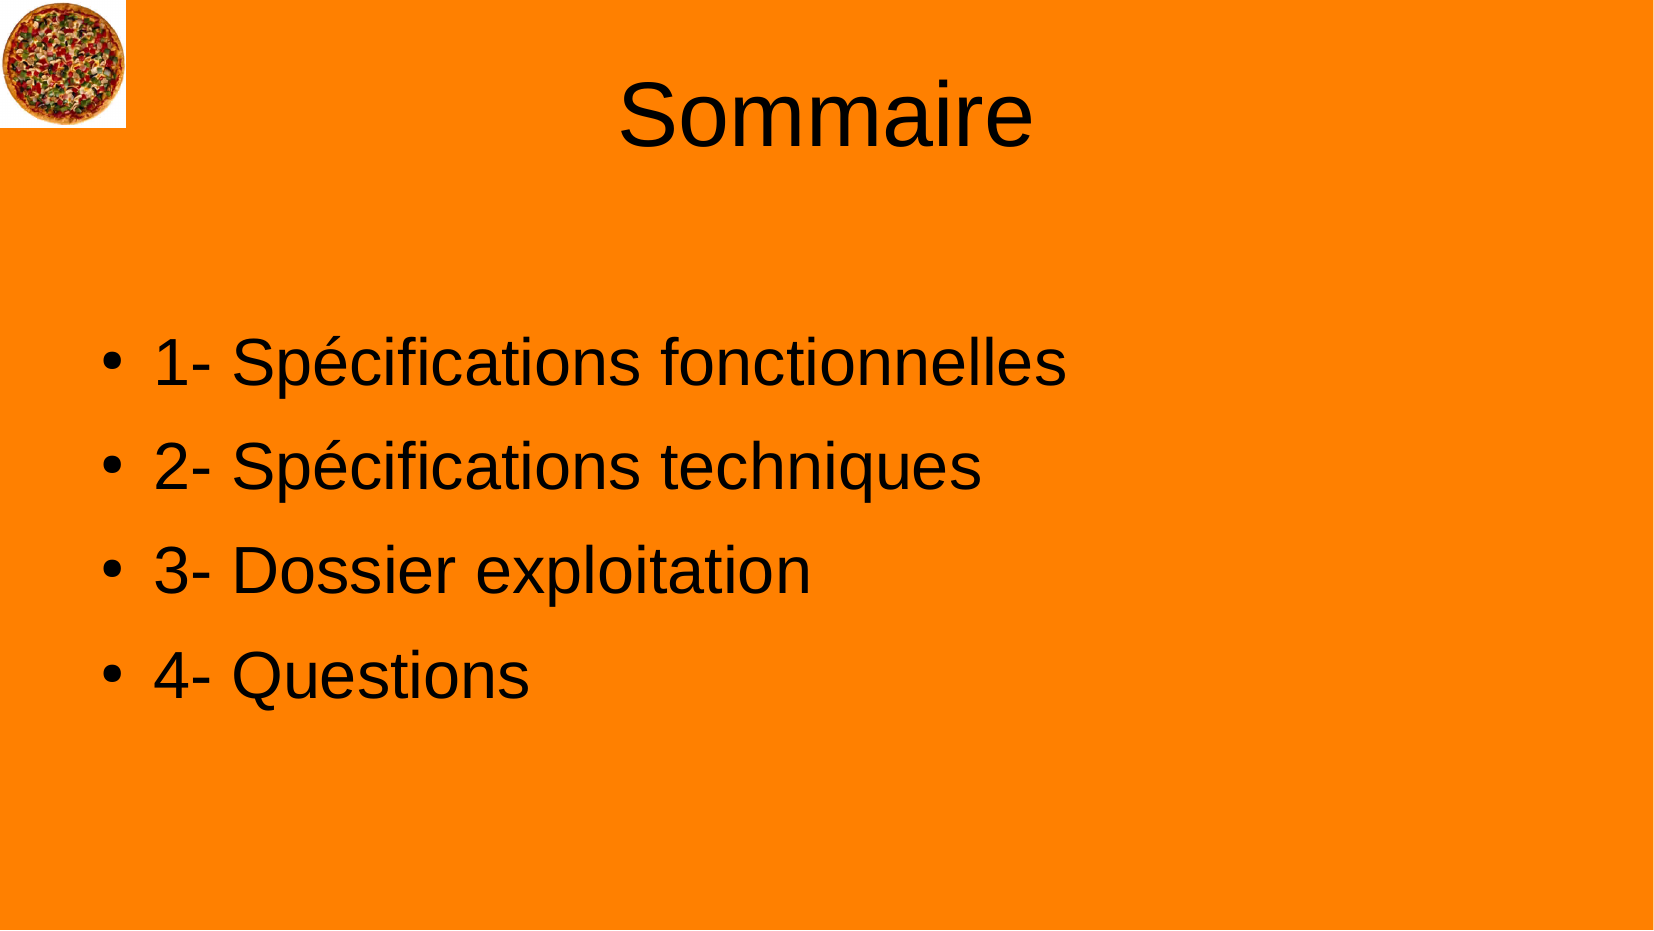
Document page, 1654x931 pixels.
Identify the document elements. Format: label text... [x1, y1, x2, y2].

title Sommaire [82, 37, 1571, 193]
list 1- Spécifications fonctionnelles 2- Spécifications techniques 3- Dossier exploitation 4- Questions [82, 324, 1571, 886]
picture [0, 0, 126, 128]
